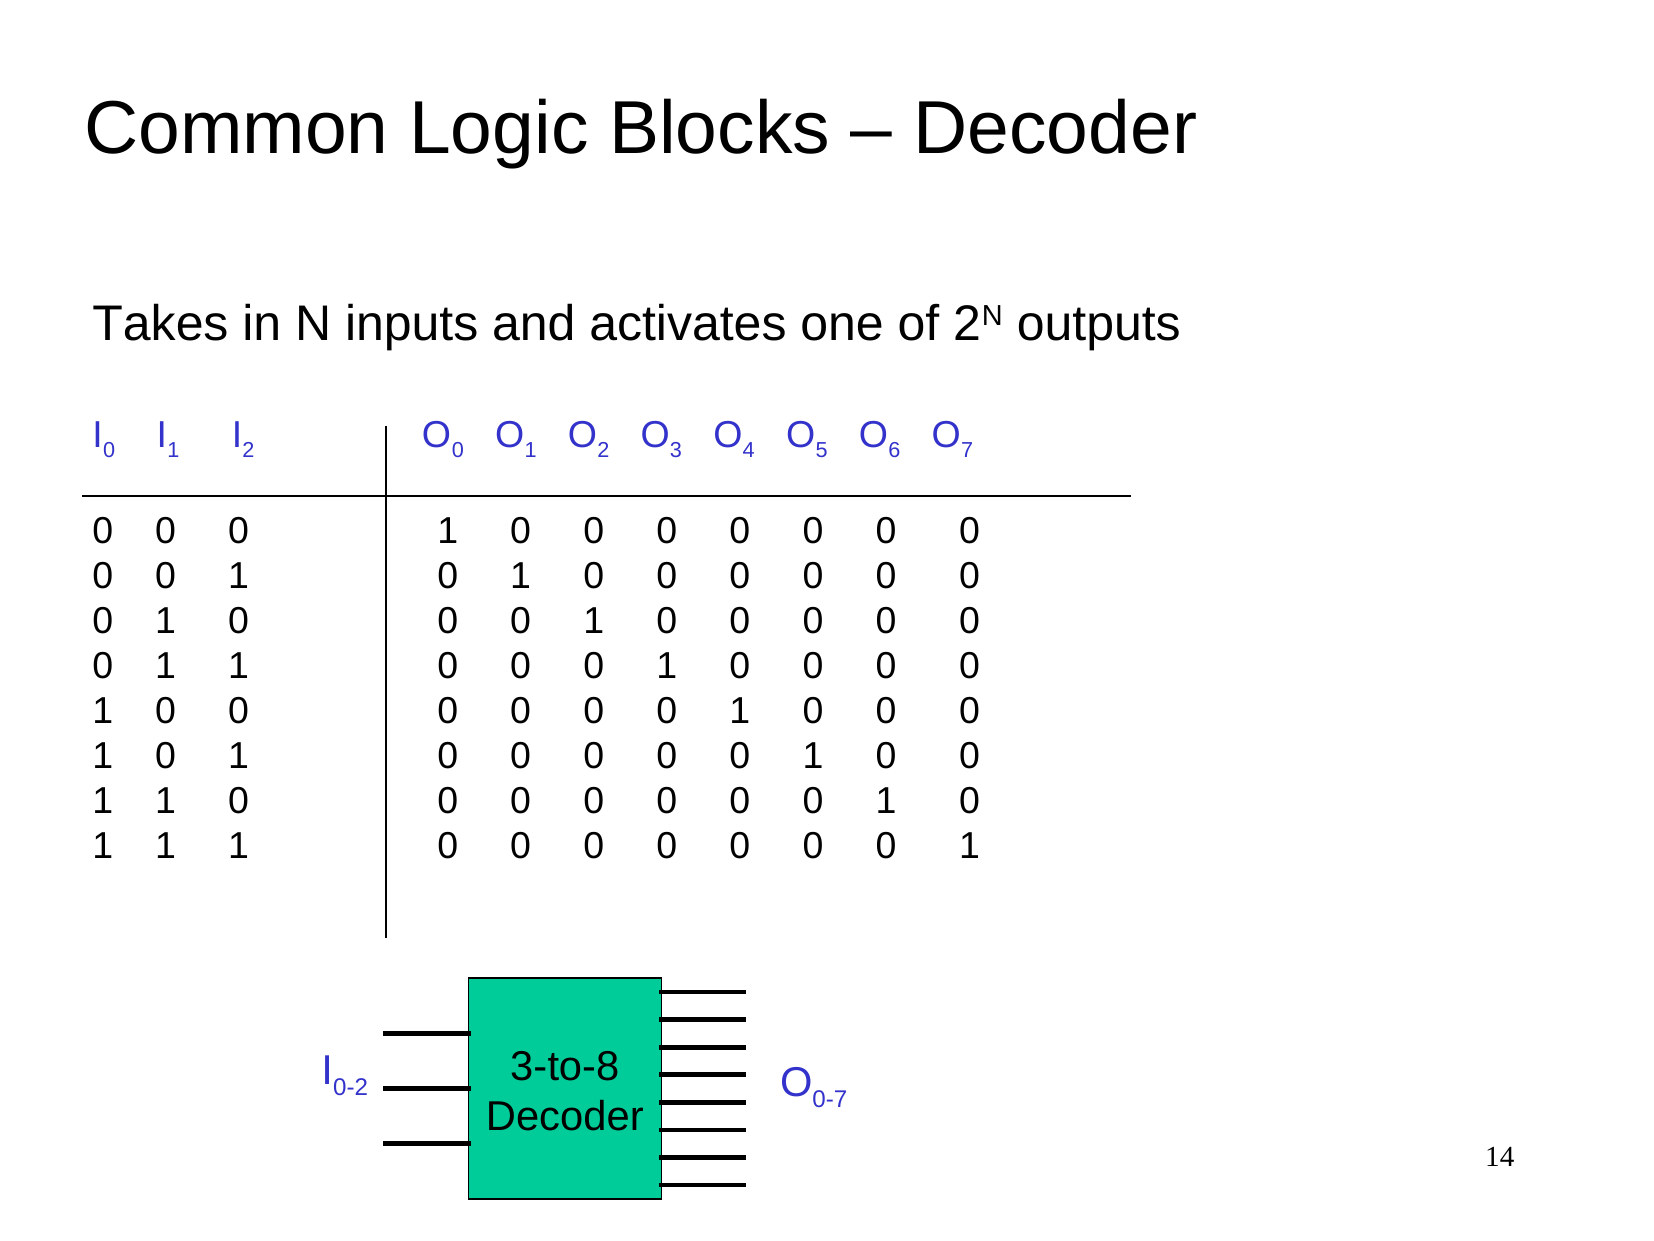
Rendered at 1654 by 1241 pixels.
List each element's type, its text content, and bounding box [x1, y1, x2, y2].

text_box Common Logic Blocks – Decoder [69, 71, 1213, 177]
text_box Takes in N inputs and activates one of 2N outputs I0 I1 I2 O0 O1 O2 O3 O4 O5 O6 O7 0 0 0 1 0 0 0 0 0 0 0 0 0 1 0 1 0 0 0 0 0 0 0 1 0 0 0 1 0 0 0 0 0 0 1 1 0 0 0 1 0 0 0 0 1 0 0 0 0 0 0 1 0 0 0 1 0 1 0 0 0 0 0 1 0 0 1 1 0 0 0 0 0 0 0 1 0 1 1 1 0 0 0 0 0 0 0 1 [77, 282, 1346, 875]
text_box 3-to-8 Decoder [468, 978, 662, 1199]
text_box <number> [1184, 1129, 1530, 1213]
text_box I0-2 [306, 1035, 384, 1108]
text_box O0-7 [765, 1047, 863, 1120]
